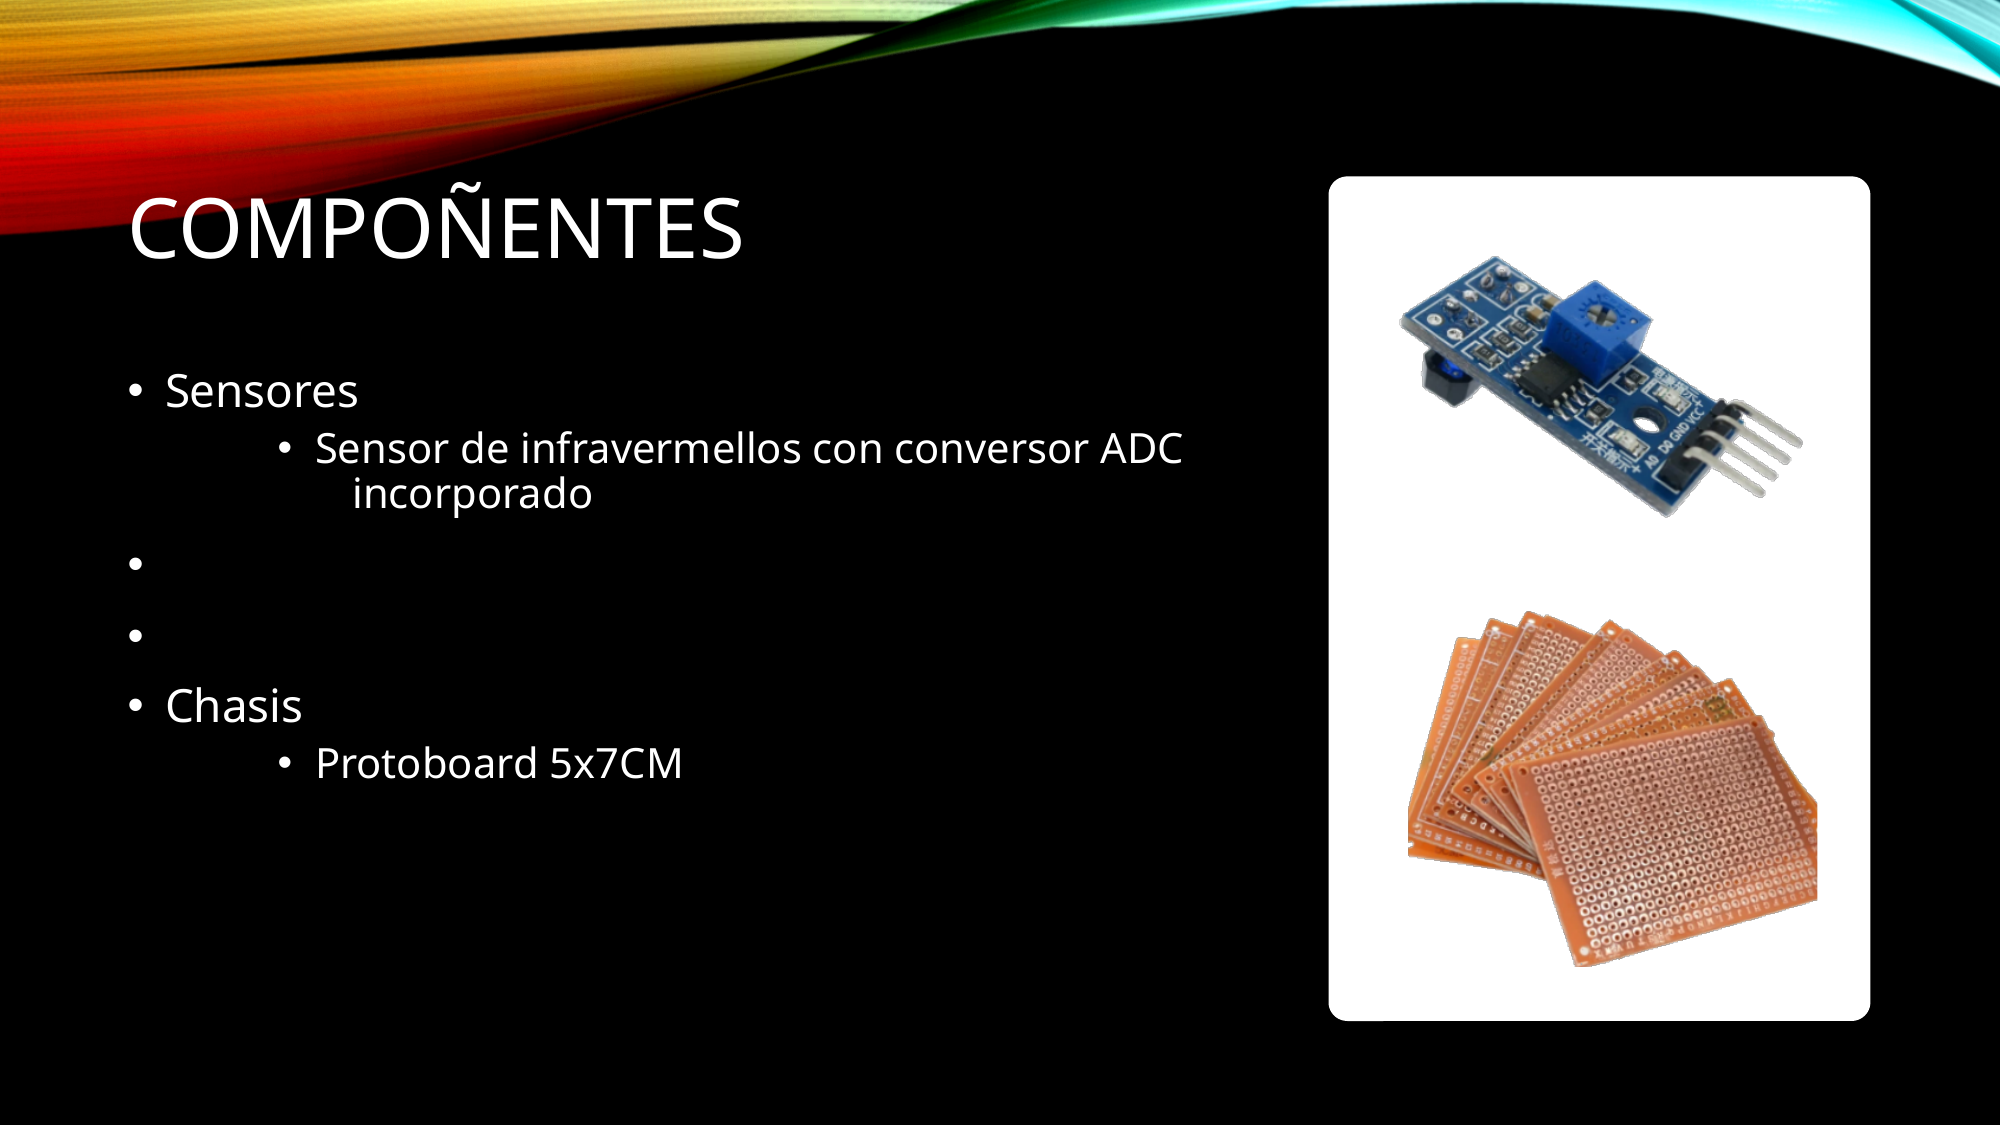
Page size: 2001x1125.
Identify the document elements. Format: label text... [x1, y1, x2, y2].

picture [1381, 226, 1818, 584]
title CompoÑentes [112, 125, 1221, 338]
list Sensores Sensor de infravermellos con conversor ADC incorporado Chasis Protoboard 5x7CM [112, 360, 1224, 1021]
text_box [0, 176, 2000, 1125]
picture [0, 0, 2000, 237]
picture [1381, 609, 1818, 967]
